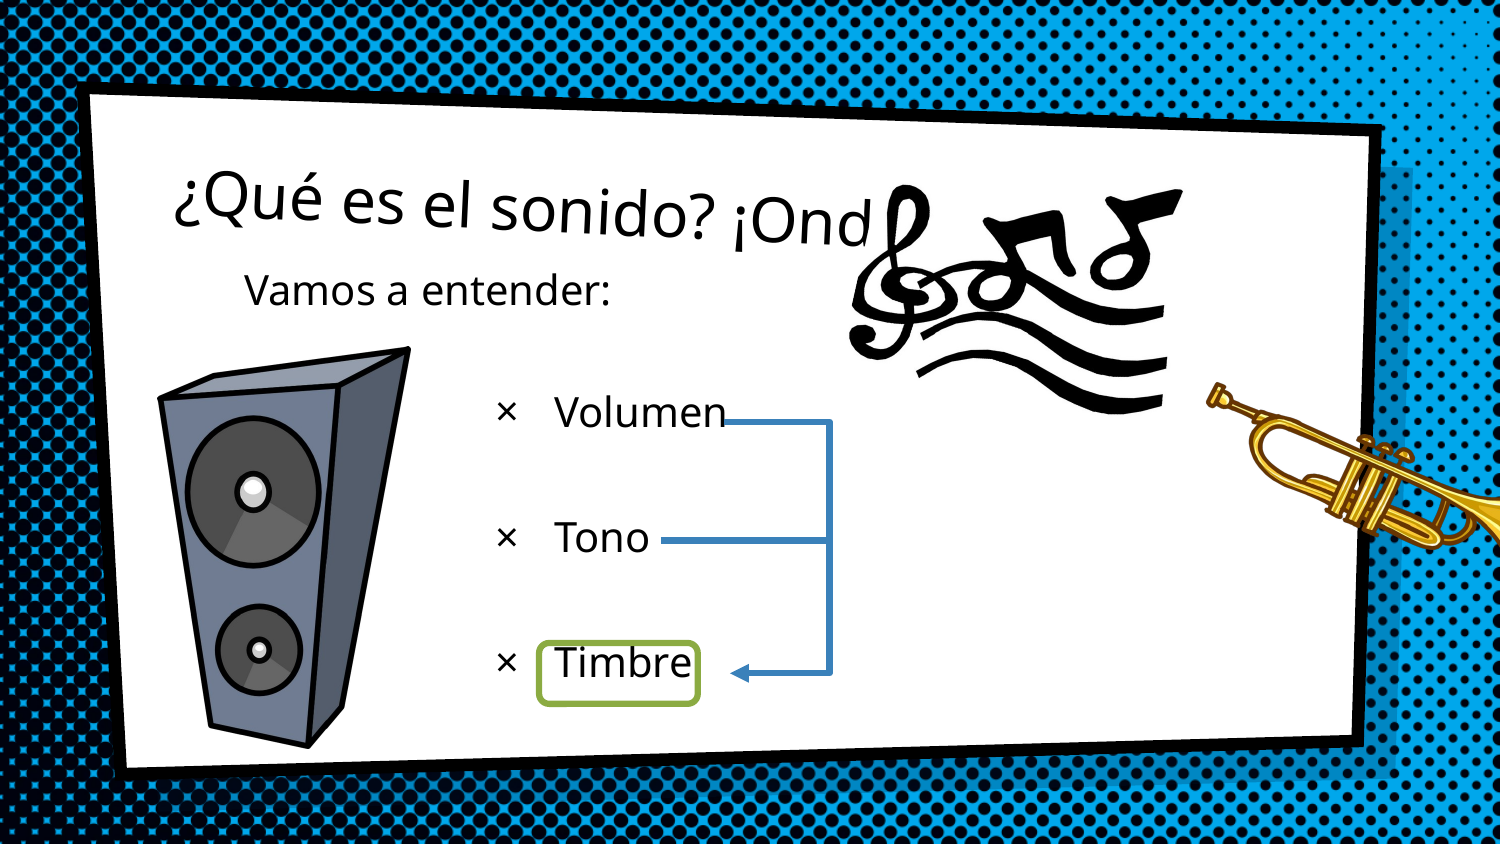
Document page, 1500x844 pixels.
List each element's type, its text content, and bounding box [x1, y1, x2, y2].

picture [17, 192, 29, 205]
picture [1225, 0, 1236, 5]
picture [840, 31, 847, 38]
picture [276, 29, 287, 40]
picture [40, 333, 53, 346]
picture [840, 7, 847, 14]
picture [76, 17, 88, 28]
picture [75, 0, 89, 6]
picture [264, 17, 275, 28]
picture [1060, 838, 1072, 844]
picture [909, 804, 919, 813]
picture [850, 0, 861, 5]
picture [1356, 805, 1363, 812]
picture [664, 18, 672, 26]
picture [652, 77, 661, 85]
picture [40, 286, 53, 298]
picture [911, 54, 917, 61]
picture [805, 42, 812, 49]
picture [464, 6, 473, 15]
picture [934, 78, 941, 84]
picture [1180, 793, 1187, 801]
picture [427, 772, 440, 780]
picture [1061, 0, 1072, 5]
picture [53, 40, 64, 52]
picture [29, 274, 41, 287]
picture [440, 29, 450, 39]
picture [933, 804, 942, 813]
picture [1132, 769, 1141, 778]
picture [545, 0, 557, 5]
picture [111, 52, 123, 63]
picture [286, 0, 299, 6]
picture [170, 64, 181, 75]
picture [286, 814, 300, 827]
picture [487, 6, 497, 16]
picture [135, 5, 146, 16]
picture [451, 815, 463, 826]
picture [875, 66, 882, 73]
picture [837, 122, 1213, 439]
picture [76, 40, 88, 52]
picture [357, 0, 369, 6]
picture [520, 837, 534, 844]
picture [1333, 782, 1339, 789]
picture [723, 54, 730, 61]
picture [1495, 6, 1500, 16]
picture [605, 6, 614, 15]
picture [88, 357, 92, 369]
picture [570, 18, 579, 27]
picture [17, 333, 30, 346]
picture [1494, 803, 1500, 814]
picture [216, 0, 229, 6]
picture [614, 837, 628, 844]
picture [687, 42, 695, 50]
picture [368, 779, 381, 792]
picture [28, 415, 42, 428]
picture [1285, 782, 1292, 789]
picture [779, 0, 791, 5]
picture [1201, 0, 1212, 5]
picture [311, 41, 322, 51]
picture [17, 286, 30, 299]
picture [392, 779, 405, 792]
picture [309, 790, 323, 804]
picture [1215, 781, 1222, 789]
picture [1225, 838, 1236, 844]
picture [76, 251, 86, 263]
picture [40, 426, 53, 440]
picture [1483, 0, 1493, 5]
picture [628, 30, 637, 39]
picture [803, 815, 813, 825]
picture [76, 368, 88, 381]
picture [699, 54, 707, 61]
picture [357, 814, 370, 827]
picture [486, 802, 498, 815]
picture [628, 6, 637, 15]
picture [1156, 793, 1164, 801]
picture [852, 19, 859, 26]
picture [357, 774, 370, 780]
picture [991, 816, 1001, 825]
picture [580, 826, 592, 838]
picture [323, 5, 333, 16]
picture [782, 19, 789, 26]
picture [1121, 828, 1129, 837]
picture [40, 309, 53, 322]
picture [864, 54, 871, 61]
picture [734, 89, 742, 97]
picture [546, 65, 555, 74]
picture [639, 0, 650, 5]
picture [394, 29, 403, 39]
picture [615, 791, 627, 803]
picture [756, 0, 767, 5]
picture [826, 0, 838, 5]
picture [64, 146, 76, 157]
picture [358, 17, 368, 27]
picture [652, 6, 661, 15]
picture [616, 65, 625, 74]
picture [862, 827, 872, 837]
picture [451, 791, 463, 803]
picture [64, 309, 77, 322]
picture [299, 75, 310, 87]
picture [370, 29, 380, 39]
picture [464, 30, 473, 39]
picture [887, 7, 894, 14]
picture [815, 804, 825, 814]
picture [758, 89, 765, 97]
picture [1389, 838, 1400, 844]
picture [1250, 793, 1257, 800]
picture [1074, 757, 1083, 766]
picture [217, 40, 228, 52]
picture [899, 89, 906, 96]
picture [675, 6, 684, 15]
picture [733, 815, 744, 826]
picture [957, 7, 964, 14]
picture [1037, 838, 1049, 844]
picture [863, 7, 871, 14]
picture [392, 802, 404, 815]
picture [111, 75, 123, 82]
picture [53, 16, 64, 28]
picture [1109, 769, 1118, 778]
picture [404, 790, 417, 803]
picture [88, 52, 100, 63]
picture [298, 776, 322, 792]
picture [76, 391, 89, 404]
picture [28, 368, 42, 381]
picture [1494, 615, 1500, 627]
picture [1495, 381, 1500, 392]
picture [817, 54, 824, 61]
picture [910, 101, 917, 108]
picture [569, 41, 579, 50]
picture [1084, 838, 1096, 844]
picture [934, 7, 941, 14]
picture [1309, 805, 1316, 812]
picture [1004, 7, 1011, 14]
picture [711, 19, 718, 26]
picture [429, 18, 438, 27]
picture [1085, 793, 1094, 801]
picture [875, 89, 882, 96]
picture [839, 804, 849, 813]
picture [604, 826, 615, 838]
picture [768, 803, 779, 814]
picture [205, 75, 216, 85]
picture [1145, 805, 1152, 813]
picture [417, 53, 427, 62]
picture [1495, 287, 1500, 298]
picture [334, 64, 345, 74]
picture [829, 42, 835, 49]
picture [88, 28, 99, 40]
picture [815, 827, 825, 837]
picture [405, 64, 415, 74]
picture [792, 804, 802, 814]
picture [592, 791, 603, 803]
picture [1379, 805, 1386, 812]
picture [76, 64, 88, 75]
picture [380, 774, 393, 780]
picture [510, 803, 521, 815]
picture [252, 52, 263, 63]
picture [1027, 804, 1036, 813]
picture [627, 803, 638, 814]
picture [780, 791, 790, 802]
picture [523, 41, 532, 50]
picture [1262, 758, 1269, 765]
picture [299, 52, 310, 63]
picture [52, 345, 65, 357]
picture [264, 64, 275, 75]
picture [1494, 756, 1500, 768]
picture [146, 40, 158, 52]
picture [1097, 804, 1106, 813]
picture [29, 227, 41, 240]
picture [76, 228, 85, 240]
picture [661, 837, 675, 844]
picture [64, 333, 77, 346]
picture [1494, 475, 1500, 486]
picture [123, 63, 135, 75]
picture [922, 42, 929, 49]
picture [805, 89, 812, 96]
picture [299, 5, 310, 16]
picture [580, 803, 592, 814]
picture [1037, 0, 1049, 5]
picture [1495, 357, 1500, 368]
picture [41, 145, 53, 157]
picture [804, 792, 813, 802]
picture [1168, 828, 1176, 836]
picture [1179, 770, 1188, 778]
picture [170, 40, 181, 52]
picture [498, 0, 510, 6]
picture [53, 110, 65, 122]
picture [53, 87, 64, 99]
picture [956, 827, 965, 837]
picture [922, 19, 929, 26]
picture [52, 274, 65, 287]
picture [193, 17, 205, 28]
picture [1191, 758, 1199, 766]
picture [605, 77, 614, 86]
picture [521, 0, 533, 5]
picture [1297, 793, 1304, 801]
picture [899, 66, 906, 73]
picture [523, 65, 532, 74]
picture [1131, 838, 1143, 844]
picture [568, 791, 580, 803]
picture [380, 790, 393, 804]
picture [1062, 793, 1071, 801]
picture [627, 826, 638, 838]
picture [1494, 709, 1500, 721]
picture [1203, 793, 1211, 801]
picture [1038, 769, 1048, 778]
picture [969, 66, 976, 73]
picture [946, 19, 952, 26]
picture [41, 52, 53, 63]
picture [1191, 781, 1199, 789]
picture [1379, 712, 1386, 718]
picture [664, 65, 672, 74]
picture [1495, 29, 1500, 39]
picture [732, 0, 744, 5]
picture [793, 54, 800, 61]
picture [193, 64, 205, 75]
picture [76, 321, 88, 334]
picture [782, 42, 789, 50]
picture [899, 19, 906, 26]
picture [146, 63, 158, 75]
picture [417, 29, 426, 39]
picture [64, 356, 77, 369]
picture [699, 6, 707, 15]
picture [52, 181, 65, 193]
picture [1494, 568, 1500, 580]
picture [1495, 123, 1500, 133]
picture [570, 65, 579, 74]
picture [803, 0, 814, 5]
picture [1344, 770, 1351, 777]
picture [1097, 828, 1106, 837]
picture [1494, 639, 1500, 650]
picture [76, 345, 88, 357]
picture [64, 192, 76, 205]
picture [310, 814, 323, 827]
picture [510, 826, 521, 838]
picture [852, 66, 859, 73]
picture [1356, 829, 1363, 836]
picture [1368, 676, 1374, 683]
picture [523, 88, 532, 96]
picture [1332, 805, 1339, 812]
picture [1297, 817, 1304, 824]
picture [1494, 826, 1500, 838]
picture [874, 792, 884, 802]
picture [920, 0, 931, 5]
picture [675, 77, 684, 85]
picture [687, 65, 696, 73]
picture [1109, 816, 1118, 825]
picture [958, 54, 964, 61]
picture [1215, 805, 1222, 812]
picture [592, 815, 603, 826]
picture [546, 88, 555, 96]
picture [674, 803, 685, 814]
picture [75, 415, 89, 428]
picture [1321, 793, 1327, 800]
picture [1342, 838, 1353, 844]
picture [746, 77, 754, 85]
picture [1391, 723, 1397, 730]
picture [335, 41, 345, 51]
picture [404, 0, 416, 6]
picture [499, 41, 508, 50]
picture [264, 40, 275, 51]
picture [29, 63, 41, 75]
picture [252, 5, 263, 16]
picture [1274, 794, 1281, 800]
picture [1155, 0, 1166, 5]
picture [487, 30, 497, 39]
picture [980, 804, 989, 813]
picture [943, 838, 955, 844]
picture [746, 30, 753, 38]
picture [1238, 829, 1246, 836]
picture [429, 64, 438, 74]
picture [1144, 781, 1152, 789]
picture [404, 814, 416, 826]
picture [511, 6, 520, 15]
text_box Vamos a entender: [229, 248, 857, 328]
picture [1178, 838, 1189, 844]
picture [708, 837, 722, 844]
picture [840, 54, 847, 61]
picture [474, 815, 486, 826]
picture [287, 40, 298, 51]
picture [638, 837, 651, 844]
picture [1426, 829, 1433, 835]
picture [770, 77, 777, 85]
picture [968, 792, 977, 802]
picture [581, 6, 590, 15]
picture [370, 53, 380, 63]
picture [709, 815, 720, 826]
picture [1121, 781, 1129, 789]
picture [122, 0, 136, 6]
picture [182, 28, 193, 40]
picture [568, 0, 580, 5]
picture [851, 816, 860, 825]
picture [41, 122, 53, 134]
picture [640, 88, 649, 97]
picture [933, 828, 942, 837]
picture [852, 89, 859, 96]
picture [652, 30, 660, 38]
picture [617, 41, 625, 50]
picture [887, 54, 894, 61]
picture [1495, 146, 1500, 157]
picture [944, 792, 954, 802]
picture [99, 64, 111, 75]
picture [474, 791, 486, 803]
picture [887, 101, 894, 108]
picture [663, 88, 672, 97]
picture [1097, 757, 1106, 766]
picture [1168, 781, 1176, 789]
picture [887, 31, 894, 37]
picture [697, 827, 709, 838]
picture [415, 779, 428, 792]
picture [487, 53, 497, 62]
picture [192, 0, 206, 6]
picture [345, 802, 358, 815]
picture [533, 803, 545, 814]
picture [404, 773, 417, 780]
picture [1144, 757, 1152, 766]
picture [1249, 0, 1259, 5]
picture [887, 78, 894, 84]
picture [617, 88, 626, 97]
picture [946, 89, 952, 96]
picture [919, 838, 932, 844]
picture [735, 42, 742, 50]
picture [17, 122, 29, 134]
picture [1084, 0, 1095, 5]
picture [746, 54, 754, 61]
picture [369, 802, 381, 815]
picture [41, 216, 53, 228]
picture [321, 778, 335, 792]
picture [1494, 451, 1500, 462]
picture [111, 28, 123, 40]
picture [1482, 838, 1494, 844]
picture [568, 815, 580, 826]
picture [1215, 828, 1222, 836]
picture [323, 52, 333, 63]
picture [593, 88, 602, 98]
picture [934, 101, 941, 108]
picture [1368, 770, 1374, 777]
picture [946, 66, 952, 73]
picture [675, 53, 684, 62]
picture [558, 6, 567, 15]
picture [872, 837, 885, 844]
picture [1003, 828, 1012, 837]
picture [427, 814, 440, 826]
picture [135, 28, 146, 40]
picture [852, 42, 859, 49]
picture [544, 837, 558, 844]
picture [1391, 817, 1398, 824]
picture [475, 88, 485, 94]
picture [873, 0, 885, 5]
picture [205, 28, 217, 40]
picture [18, 75, 29, 87]
picture [651, 803, 662, 814]
picture [29, 204, 41, 216]
picture [934, 31, 941, 37]
picture [169, 0, 182, 6]
picture [1379, 782, 1386, 788]
picture [440, 6, 450, 16]
picture [240, 17, 252, 28]
picture [1272, 0, 1282, 5]
picture [29, 40, 41, 52]
picture [41, 75, 53, 87]
picture [17, 216, 30, 228]
picture [1356, 758, 1363, 765]
picture [1074, 804, 1082, 813]
picture [64, 216, 76, 228]
picture [778, 837, 792, 844]
picture [687, 19, 695, 26]
picture [451, 0, 463, 6]
picture [310, 0, 323, 6]
picture [240, 40, 252, 51]
picture [581, 30, 590, 39]
picture [323, 76, 333, 87]
picture [968, 816, 977, 825]
picture [1168, 805, 1176, 812]
picture [1285, 829, 1292, 836]
picture [709, 0, 721, 5]
picture [1178, 0, 1189, 5]
picture [770, 31, 777, 38]
picture [311, 17, 322, 28]
picture [229, 52, 240, 63]
picture [1495, 170, 1500, 180]
picture [29, 181, 41, 193]
picture [1309, 758, 1316, 765]
picture [746, 7, 754, 15]
picture [805, 66, 812, 73]
picture [276, 76, 287, 87]
picture [967, 0, 978, 5]
picture [945, 816, 954, 825]
picture [897, 0, 908, 5]
picture [1438, 817, 1444, 824]
picture [29, 17, 41, 28]
picture [382, 18, 392, 27]
picture [1109, 793, 1117, 801]
picture [723, 30, 730, 38]
picture [662, 791, 674, 803]
picture [370, 5, 380, 16]
picture [534, 6, 544, 15]
picture [875, 19, 882, 26]
picture [464, 76, 473, 86]
picture [1191, 829, 1199, 836]
picture [1495, 311, 1500, 321]
picture [534, 76, 544, 86]
picture [966, 838, 979, 844]
picture [76, 181, 82, 193]
picture [487, 76, 497, 86]
picture [452, 88, 462, 93]
picture [41, 169, 53, 181]
picture [664, 42, 672, 50]
picture [1379, 829, 1386, 835]
picture [393, 76, 403, 86]
picture [1415, 817, 1421, 824]
picture [802, 837, 815, 844]
picture [839, 827, 849, 837]
picture [158, 5, 170, 16]
picture [476, 41, 485, 51]
picture [64, 380, 77, 393]
picture [88, 75, 99, 81]
picture [498, 814, 510, 826]
picture [546, 41, 555, 50]
picture [755, 837, 768, 844]
picture [1227, 793, 1234, 801]
picture [1309, 829, 1316, 836]
picture [782, 66, 789, 73]
picture [828, 89, 836, 96]
picture [768, 827, 778, 838]
picture [686, 815, 697, 826]
picture [499, 18, 508, 27]
picture [756, 815, 767, 826]
picture [382, 41, 391, 51]
picture [52, 298, 65, 310]
picture [558, 53, 567, 62]
picture [1344, 817, 1351, 824]
picture [1073, 781, 1083, 790]
picture [346, 29, 356, 39]
picture [744, 803, 755, 814]
picture [158, 28, 170, 40]
picture [286, 790, 311, 815]
picture [429, 41, 438, 51]
picture [217, 17, 228, 28]
picture [770, 54, 777, 61]
picture [864, 101, 871, 107]
picture [52, 438, 65, 452]
picture [605, 53, 614, 62]
picture [1494, 779, 1500, 791]
picture [911, 7, 917, 14]
picture [1403, 805, 1409, 812]
picture [1005, 101, 1011, 108]
picture [827, 792, 837, 802]
picture [380, 814, 393, 827]
picture [464, 53, 473, 62]
picture [956, 804, 966, 813]
picture [29, 251, 41, 263]
picture [239, 0, 253, 6]
picture [828, 66, 835, 73]
picture [429, 88, 438, 93]
picture [382, 64, 392, 74]
picture [417, 76, 427, 86]
picture [497, 837, 511, 844]
picture [922, 89, 929, 96]
picture [734, 65, 742, 73]
picture [849, 837, 862, 844]
picture [205, 5, 217, 16]
picture [41, 28, 53, 40]
picture [135, 52, 146, 63]
picture [615, 815, 627, 826]
picture [558, 30, 567, 39]
picture [534, 30, 544, 39]
picture [451, 772, 463, 780]
picture [1494, 404, 1500, 415]
picture [405, 18, 415, 27]
picture [651, 826, 662, 838]
picture [87, 403, 94, 416]
picture [1390, 0, 1399, 5]
picture [287, 64, 299, 75]
picture [1436, 0, 1446, 4]
picture [711, 65, 719, 73]
picture [615, 0, 627, 5]
picture [439, 802, 451, 815]
picture [205, 52, 217, 63]
picture [346, 76, 357, 86]
picture [1365, 838, 1377, 844]
picture [990, 0, 1002, 5]
picture [990, 838, 1002, 844]
picture [1332, 758, 1339, 765]
picture [909, 827, 919, 837]
picture [229, 75, 240, 86]
picture [699, 77, 707, 85]
picture [53, 134, 64, 146]
picture [52, 391, 65, 405]
picture [1050, 757, 1059, 766]
picture [1062, 769, 1071, 778]
picture [558, 76, 567, 86]
picture [1368, 817, 1374, 824]
picture [922, 66, 929, 73]
picture [981, 101, 988, 108]
picture [521, 815, 533, 826]
picture [1097, 781, 1106, 790]
picture [628, 77, 637, 86]
picture [825, 837, 839, 844]
picture [288, 17, 298, 28]
picture [899, 43, 906, 49]
picture [1133, 793, 1140, 801]
picture [1050, 804, 1059, 813]
picture [299, 29, 310, 40]
picture [1262, 829, 1269, 836]
picture [523, 18, 532, 27]
picture [662, 0, 674, 5]
picture [1494, 732, 1500, 744]
picture [370, 76, 380, 86]
picture [1108, 0, 1119, 5]
picture [28, 344, 42, 358]
picture [805, 19, 812, 26]
picture [1296, 0, 1306, 5]
picture [864, 78, 871, 85]
picture [1014, 0, 1025, 5]
picture [1495, 217, 1500, 227]
picture [252, 29, 263, 40]
picture [639, 791, 650, 803]
picture [980, 828, 989, 837]
picture [640, 18, 649, 27]
picture [1062, 816, 1071, 825]
picture [991, 792, 1001, 801]
picture [427, 0, 440, 6]
picture [1495, 240, 1500, 250]
picture [591, 837, 605, 844]
picture [76, 298, 88, 310]
picture [1015, 816, 1024, 825]
picture [1391, 770, 1398, 777]
picture [617, 18, 625, 27]
picture [476, 65, 485, 74]
picture [709, 791, 720, 802]
picture [1412, 838, 1424, 844]
picture [1133, 816, 1141, 825]
picture [534, 53, 544, 62]
picture [311, 64, 322, 75]
picture [499, 88, 508, 95]
picture [76, 204, 83, 216]
title ¿Qué es el sonido? ¡Ondas! [1063, 159, 1316, 296]
picture [193, 40, 205, 52]
picture [335, 17, 345, 27]
picture [628, 53, 637, 62]
picture [417, 6, 427, 15]
picture [817, 78, 824, 85]
picture [1495, 194, 1500, 204]
picture [817, 31, 824, 38]
picture [593, 41, 602, 50]
picture [1262, 805, 1269, 812]
picture [41, 0, 76, 17]
picture [1248, 838, 1260, 844]
picture [452, 65, 462, 74]
picture [29, 157, 41, 169]
picture [1494, 686, 1500, 697]
picture [791, 827, 802, 837]
picture [333, 814, 346, 827]
picture [1003, 804, 1012, 813]
picture [686, 791, 697, 803]
picture [1085, 816, 1094, 825]
picture [64, 286, 77, 299]
picture [1318, 838, 1330, 844]
picture [476, 18, 485, 27]
picture [981, 7, 988, 14]
picture [147, 17, 158, 28]
picture [758, 66, 765, 73]
picture [52, 251, 65, 263]
picture [40, 380, 54, 393]
picture [1168, 758, 1176, 766]
picture [711, 89, 719, 97]
picture [640, 65, 649, 74]
picture [1191, 805, 1199, 812]
picture [1495, 53, 1500, 62]
picture [17, 52, 29, 64]
picture [263, 0, 276, 6]
picture [1274, 770, 1281, 777]
picture [1319, 0, 1329, 5]
picture [1156, 770, 1164, 778]
picture [511, 53, 520, 62]
picture [721, 803, 732, 814]
picture [123, 17, 135, 28]
picture [921, 792, 930, 802]
picture [64, 263, 77, 275]
picture [440, 76, 450, 86]
picture [17, 309, 30, 322]
picture [605, 30, 614, 39]
picture [886, 804, 895, 813]
picture [581, 76, 590, 86]
picture [1343, 0, 1353, 5]
picture [1227, 817, 1234, 824]
picture [346, 5, 357, 16]
picture [439, 779, 452, 792]
picture [1215, 758, 1223, 766]
picture [827, 816, 837, 825]
picture [498, 791, 510, 803]
picture [394, 53, 403, 62]
picture [687, 89, 696, 97]
picture [1239, 782, 1246, 789]
picture [864, 31, 871, 38]
picture [182, 52, 193, 63]
picture [731, 837, 745, 844]
picture [721, 827, 732, 838]
picture [1379, 758, 1386, 765]
picture [29, 87, 41, 99]
picture [53, 63, 64, 75]
picture [758, 19, 765, 26]
picture [569, 88, 579, 97]
picture [1180, 817, 1187, 824]
picture [41, 239, 53, 251]
picture [1201, 838, 1213, 844]
picture [416, 802, 428, 815]
picture [1271, 838, 1283, 844]
picture [182, 5, 193, 16]
picture [1309, 782, 1316, 789]
picture [593, 65, 602, 74]
picture [1321, 770, 1328, 777]
picture [64, 28, 76, 40]
picture [733, 791, 744, 802]
picture [1435, 838, 1447, 844]
picture [52, 321, 65, 334]
picture [17, 239, 30, 252]
picture [1366, 0, 1376, 4]
picture [723, 77, 730, 85]
picture [357, 790, 370, 804]
picture [640, 41, 649, 50]
picture [64, 75, 76, 87]
picture [684, 837, 698, 844]
picture [1015, 792, 1024, 801]
picture [1027, 828, 1036, 837]
picture [41, 99, 53, 110]
picture [135, 75, 146, 83]
picture [452, 41, 462, 50]
list Volumen Tono Timbre [464, 370, 1036, 788]
picture [276, 52, 287, 63]
picture [0, 0, 498, 844]
picture [1494, 592, 1500, 603]
picture [1285, 758, 1293, 765]
picture [229, 28, 240, 40]
picture [358, 41, 368, 51]
picture [1203, 817, 1211, 824]
picture [1495, 263, 1500, 274]
picture [87, 426, 96, 440]
picture [874, 816, 884, 825]
picture [17, 169, 29, 181]
picture [557, 803, 568, 814]
picture [934, 54, 941, 61]
picture [697, 803, 709, 814]
picture [29, 110, 41, 122]
picture [40, 356, 53, 369]
picture [1495, 334, 1500, 344]
picture [921, 816, 930, 825]
picture [511, 76, 520, 86]
picture [463, 782, 474, 791]
picture [1050, 781, 1059, 790]
picture [943, 0, 955, 5]
picture [1121, 805, 1129, 813]
picture [546, 18, 555, 27]
picture [182, 75, 193, 84]
picture [699, 30, 707, 38]
picture [652, 53, 661, 62]
picture [1239, 805, 1246, 812]
picture [758, 42, 765, 50]
picture [1495, 100, 1500, 110]
picture [1413, 0, 1423, 4]
picture [87, 473, 98, 487]
picture [100, 40, 111, 52]
picture [875, 42, 882, 49]
picture [440, 53, 450, 62]
picture [252, 75, 263, 87]
picture [1013, 838, 1025, 844]
picture [1038, 792, 1047, 801]
picture [1156, 817, 1164, 824]
picture [64, 239, 76, 252]
picture [29, 134, 41, 146]
picture [64, 122, 76, 134]
picture [321, 802, 335, 815]
picture [1199, 311, 1500, 649]
picture [745, 827, 755, 838]
picture [781, 89, 789, 96]
picture [158, 75, 170, 84]
picture [1050, 828, 1059, 837]
picture [334, 775, 346, 780]
picture [333, 0, 346, 6]
picture [567, 837, 581, 844]
picture [145, 0, 159, 6]
picture [896, 838, 909, 844]
picture [1074, 828, 1082, 837]
picture [17, 356, 30, 370]
title ¿Qué es el sonido? ¡Ondas! [157, 116, 885, 275]
picture [1107, 838, 1119, 844]
picture [662, 815, 674, 826]
picture [52, 204, 65, 216]
picture [850, 792, 860, 802]
picture [1495, 76, 1500, 86]
picture [1297, 770, 1304, 777]
picture [521, 791, 533, 803]
picture [1085, 769, 1094, 778]
picture [756, 791, 767, 802]
picture [840, 78, 847, 85]
picture [405, 41, 415, 51]
picture [170, 17, 181, 28]
picture [1121, 757, 1129, 766]
picture [52, 368, 65, 381]
picture [474, 0, 486, 6]
picture [676, 30, 684, 38]
picture [1131, 0, 1142, 5]
picture [1460, 0, 1470, 4]
picture [722, 6, 731, 15]
picture [593, 18, 602, 27]
picture [29, 321, 42, 334]
picture [64, 98, 76, 111]
picture [240, 64, 252, 75]
picture [76, 158, 81, 169]
picture [1295, 838, 1307, 844]
picture [17, 145, 29, 158]
picture [969, 90, 976, 96]
picture [581, 53, 590, 62]
picture [111, 5, 123, 17]
picture [52, 227, 65, 240]
picture [346, 52, 357, 63]
picture [1226, 770, 1234, 777]
picture [1250, 817, 1257, 824]
picture [40, 403, 53, 416]
picture [685, 0, 697, 5]
picture [17, 98, 29, 111]
picture [345, 778, 358, 792]
picture [674, 826, 685, 838]
picture [793, 7, 801, 14]
picture [1154, 838, 1166, 844]
picture [52, 415, 65, 428]
picture [393, 5, 403, 16]
picture [1144, 828, 1152, 837]
picture [1356, 782, 1363, 789]
picture [41, 192, 53, 204]
picture [1250, 770, 1258, 777]
picture [229, 5, 240, 16]
picture [828, 19, 835, 26]
picture [157, 346, 411, 749]
picture [557, 826, 568, 838]
picture [793, 77, 800, 85]
picture [276, 5, 287, 16]
picture [64, 52, 76, 63]
picture [1321, 817, 1328, 824]
picture [64, 169, 76, 181]
picture [1051, 8, 1058, 14]
picture [862, 804, 872, 813]
picture [817, 7, 824, 14]
picture [1203, 770, 1211, 777]
picture [1494, 428, 1500, 439]
picture [1368, 723, 1374, 730]
picture [499, 65, 509, 74]
picture [533, 826, 545, 838]
picture [1285, 805, 1292, 812]
picture [1262, 782, 1269, 789]
picture [603, 803, 615, 814]
picture [64, 403, 77, 416]
picture [99, 17, 111, 28]
picture [1494, 662, 1500, 674]
picture [1379, 735, 1386, 742]
picture [333, 790, 346, 804]
picture [886, 827, 895, 837]
picture [41, 263, 53, 275]
picture [1332, 829, 1339, 836]
picture [217, 64, 228, 75]
picture [405, 88, 415, 92]
picture [380, 0, 393, 6]
picture [511, 30, 520, 39]
picture [711, 42, 719, 50]
picture [592, 0, 603, 5]
picture [780, 815, 790, 826]
picture [463, 802, 475, 815]
picture [957, 101, 964, 108]
picture [452, 18, 462, 27]
picture [545, 815, 557, 826]
picture [87, 380, 93, 392]
picture [897, 792, 907, 802]
picture [88, 0, 112, 17]
picture [427, 790, 440, 803]
picture [323, 29, 333, 39]
picture [1238, 758, 1246, 765]
picture [64, 427, 77, 440]
picture [358, 64, 368, 74]
picture [898, 816, 907, 825]
picture [545, 791, 557, 803]
picture [1274, 817, 1281, 824]
picture [1344, 794, 1351, 800]
picture [1459, 838, 1470, 844]
picture [793, 31, 800, 38]
picture [158, 52, 170, 63]
picture [76, 275, 87, 287]
picture [28, 298, 42, 310]
picture [64, 438, 97, 475]
picture [639, 815, 650, 826]
picture [17, 28, 29, 40]
picture [17, 262, 30, 276]
picture [734, 19, 742, 26]
picture [1038, 816, 1047, 825]
picture [53, 157, 65, 169]
picture [770, 7, 777, 14]
picture [1297, 749, 1305, 754]
picture [123, 40, 135, 52]
